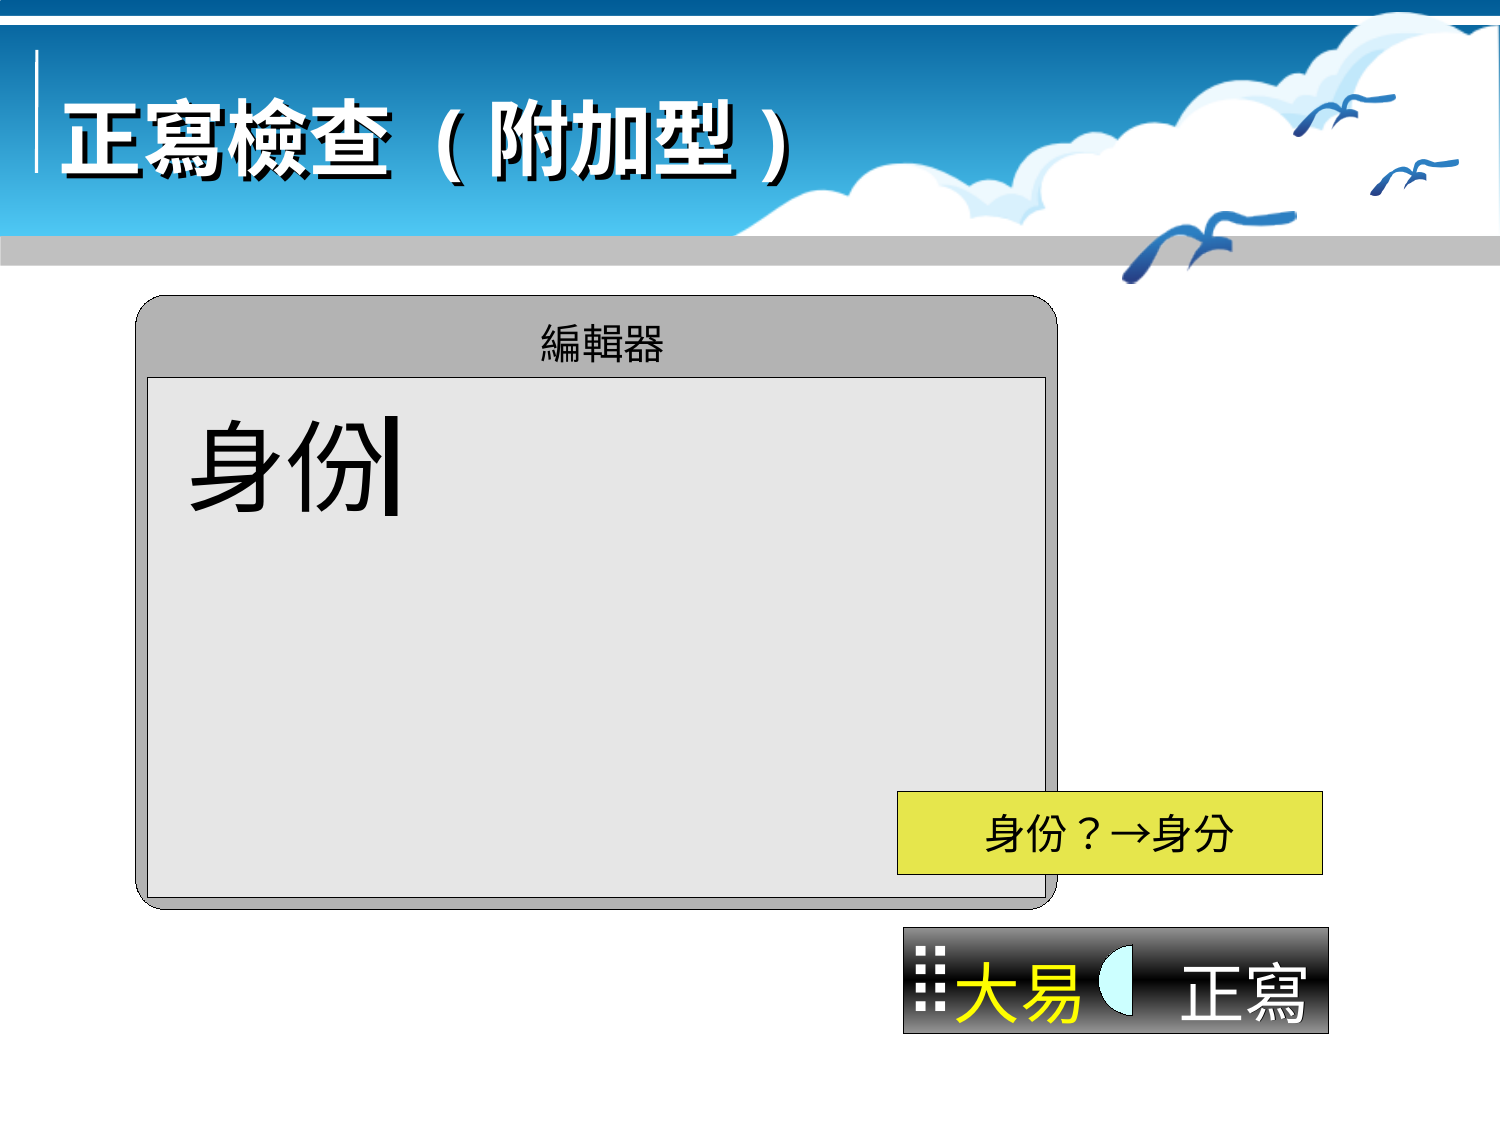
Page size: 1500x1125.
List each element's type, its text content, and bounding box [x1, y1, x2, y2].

text_box [903, 927, 1329, 1034]
title 正寫檢查 (附加型) [59, 86, 1465, 186]
text_box 身份？→身分 [897, 791, 1323, 875]
text_box ⣿ [891, 933, 963, 1026]
text_box [135, 295, 1058, 910]
text_box 大易 [938, 938, 1140, 1028]
text_box [1098, 944, 1133, 1016]
picture [730, 12, 1500, 284]
text_box 正寫 [1163, 938, 1329, 1021]
text_box 編輯器 [525, 307, 691, 384]
text_box 身份▏ [171, 389, 632, 505]
